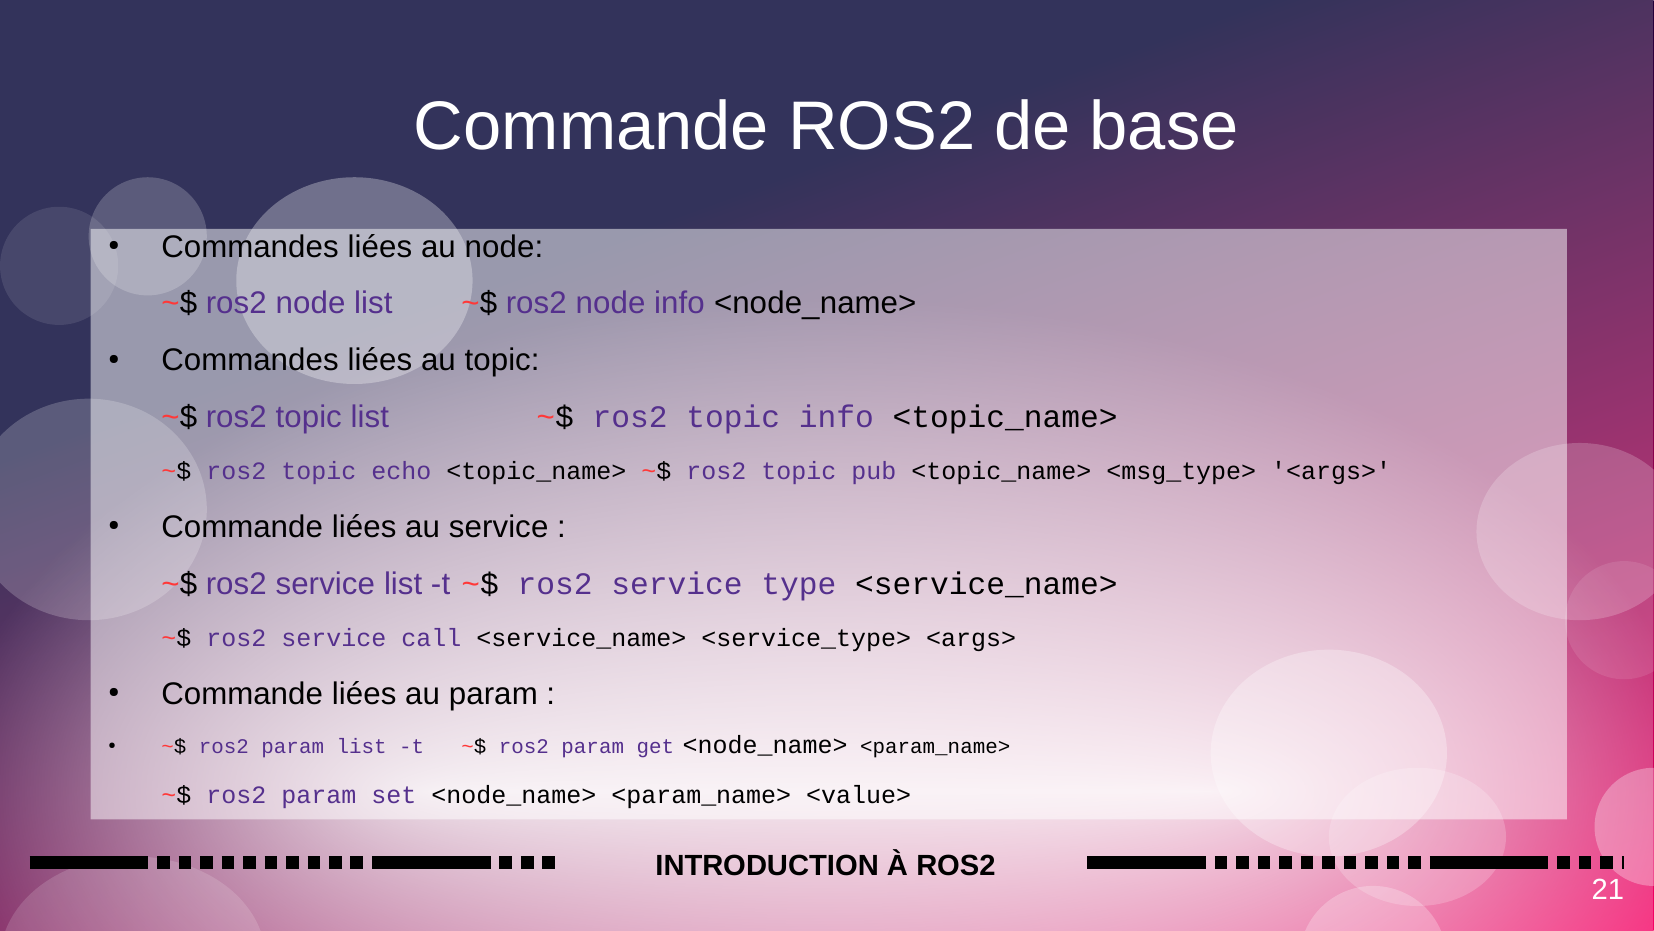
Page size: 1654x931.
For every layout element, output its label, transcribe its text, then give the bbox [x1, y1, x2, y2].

list Commandes liées au node: ~$ ros2 node list ~$ ros2 node info <node_name> Commandes liées au topic: ~$ ros2 topic list ~$ ros2 topic info <topic_name> ~$ ros2 topic echo <topic_name> ~$ ros2 topic pub <topic_name> <msg_type> '<args>' Commande liées au service : ~$ ros2 service list -t ~$ ros2 service type <service_name> ~$ ros2 service call <service_name> <service_type> <args> Commande liées au param : ~$ ros2 param list -t ~$ ros2 param get <node_name> <param_name> ~$ ros2 param set <node_name> <param_name> <value> [90, 228, 1567, 820]
title Commande ROS2 de base [88, 44, 1565, 207]
